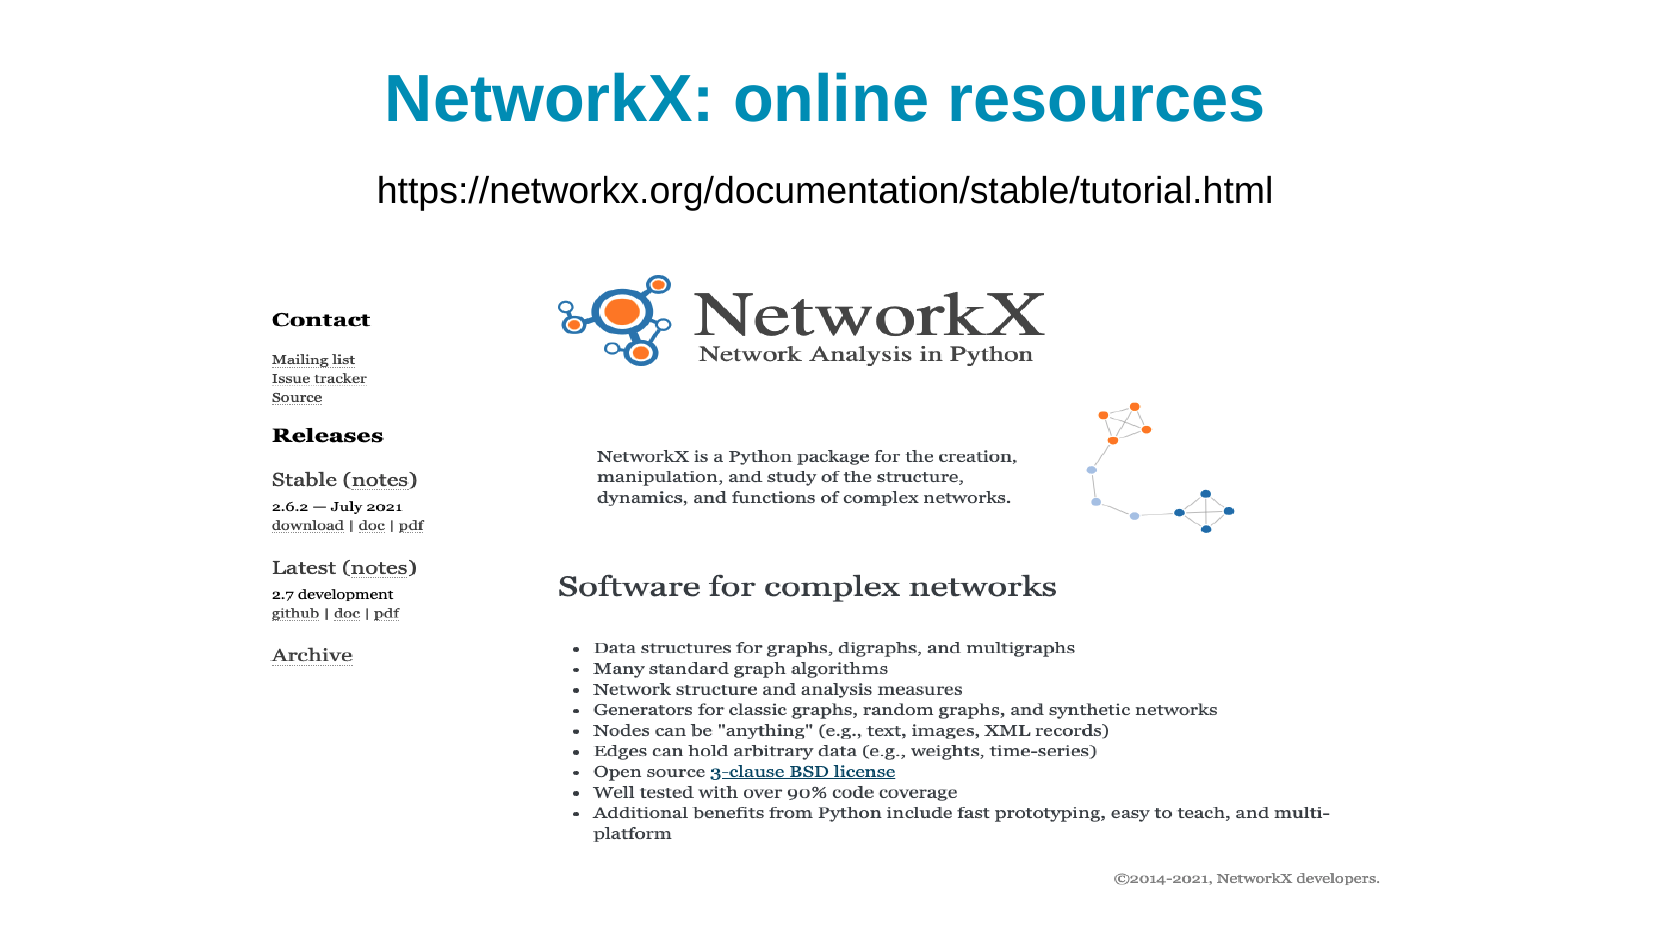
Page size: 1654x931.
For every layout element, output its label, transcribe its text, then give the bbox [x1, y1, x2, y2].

text_box https://networkx.org/documentation/stable/tutorial.html [362, 159, 1289, 219]
text_box NetworkX: online resources [59, 44, 1593, 145]
picture [216, 265, 1500, 919]
